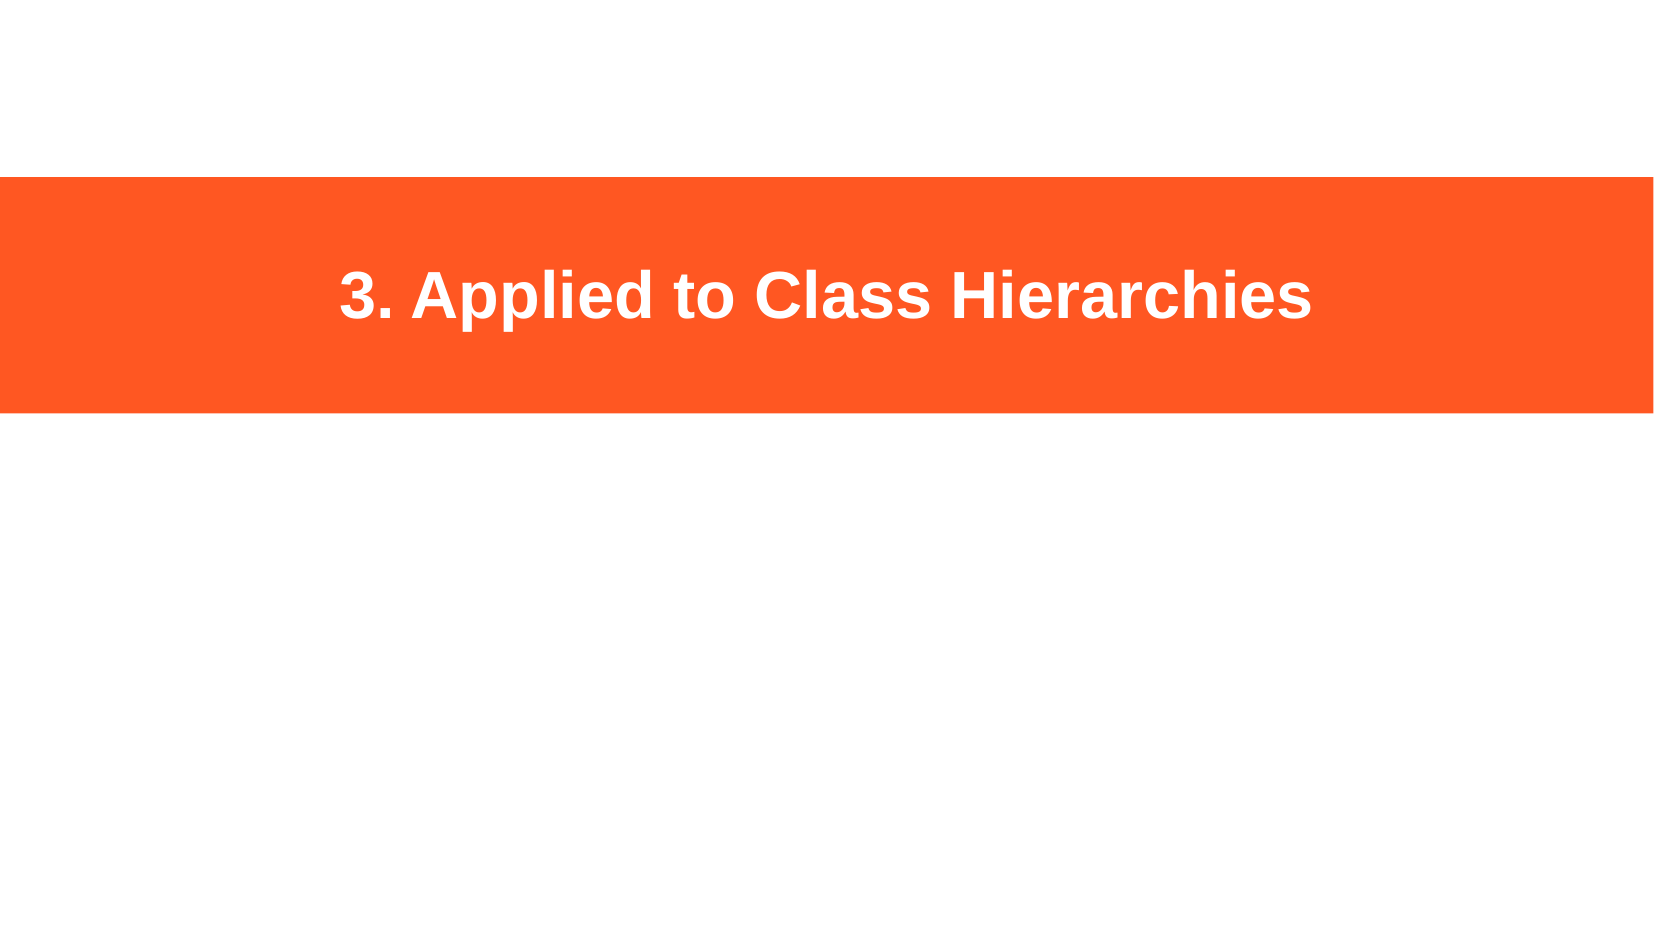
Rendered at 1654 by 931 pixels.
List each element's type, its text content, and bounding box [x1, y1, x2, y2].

title 3. Applied to Class Hierarchies [0, 177, 1654, 414]
